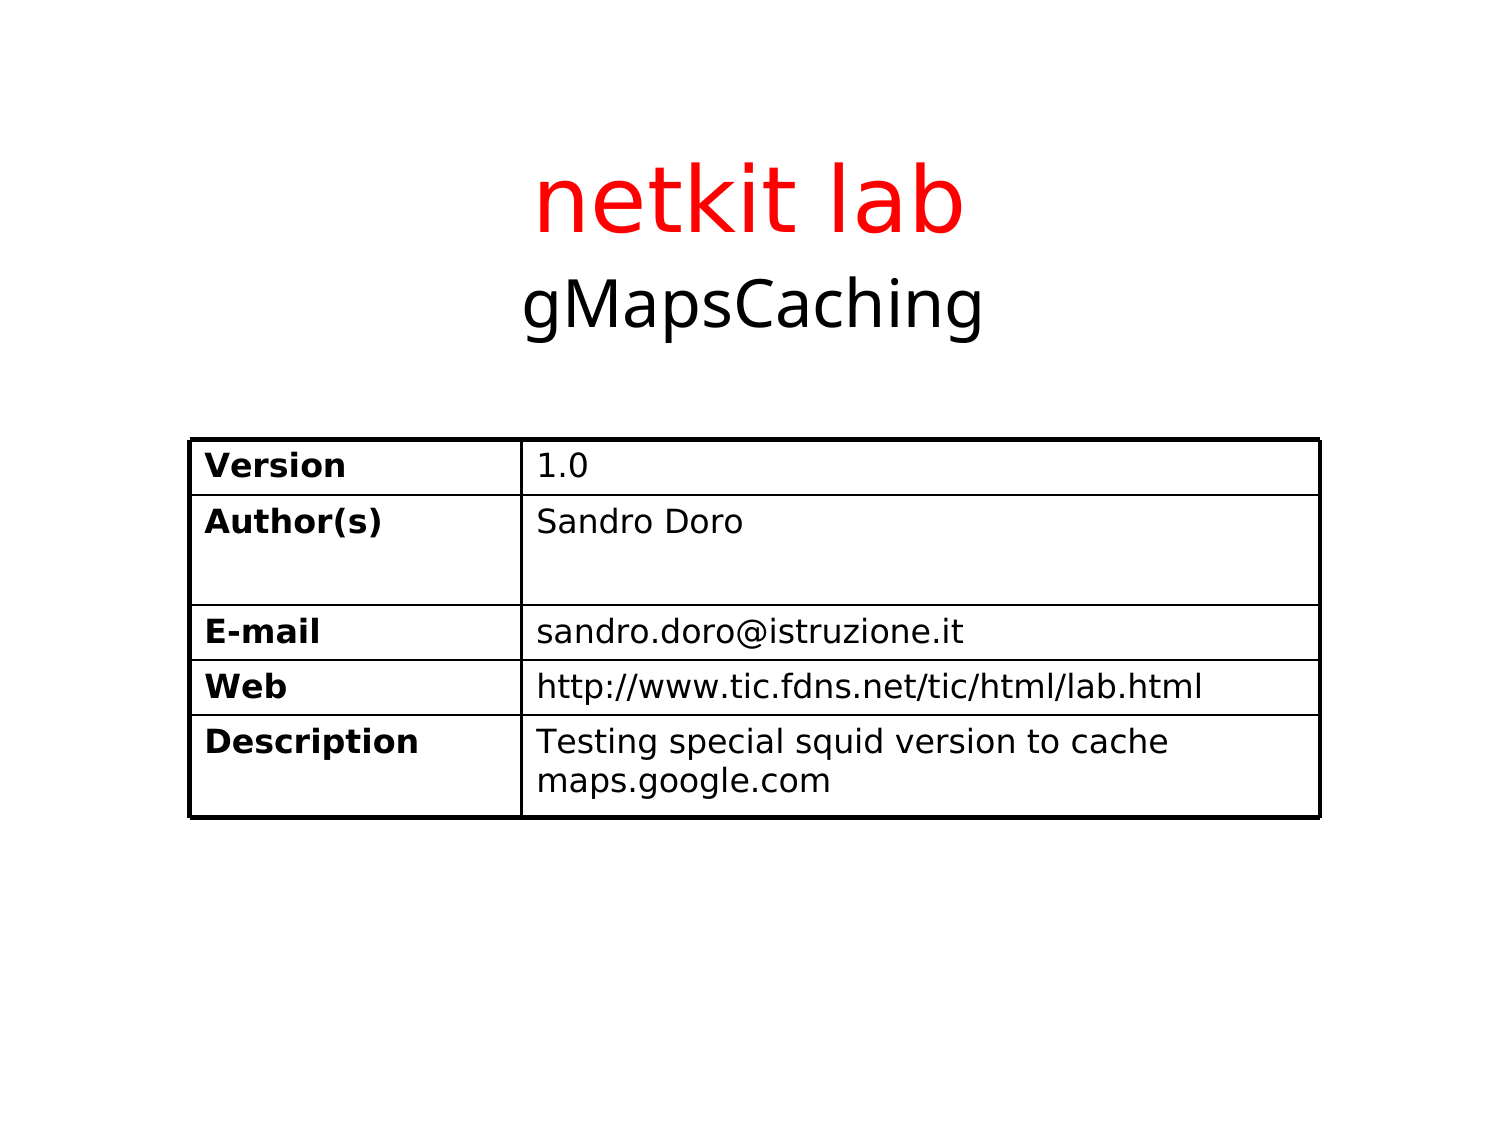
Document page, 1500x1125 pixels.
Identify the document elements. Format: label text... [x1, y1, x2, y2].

text_box Author(s) [192, 496, 520, 604]
text_box Web [192, 661, 520, 714]
text_box http://www.tic.fdns.net/tic/html/lab.html [523, 661, 1318, 714]
text_box sandro.doro@istruzione.it [523, 606, 1318, 659]
text_box Sandro Doro [523, 496, 1318, 604]
text_box Description [192, 716, 520, 815]
text_box Testing special squid version to cache maps.google.com [523, 716, 1318, 815]
text_box 1.0 [523, 442, 1318, 494]
text_box E-mail [192, 606, 520, 659]
text_box Version [192, 442, 520, 494]
title netkit lab [112, 75, 1388, 326]
subtitle gMapsCaching [165, 248, 1268, 383]
